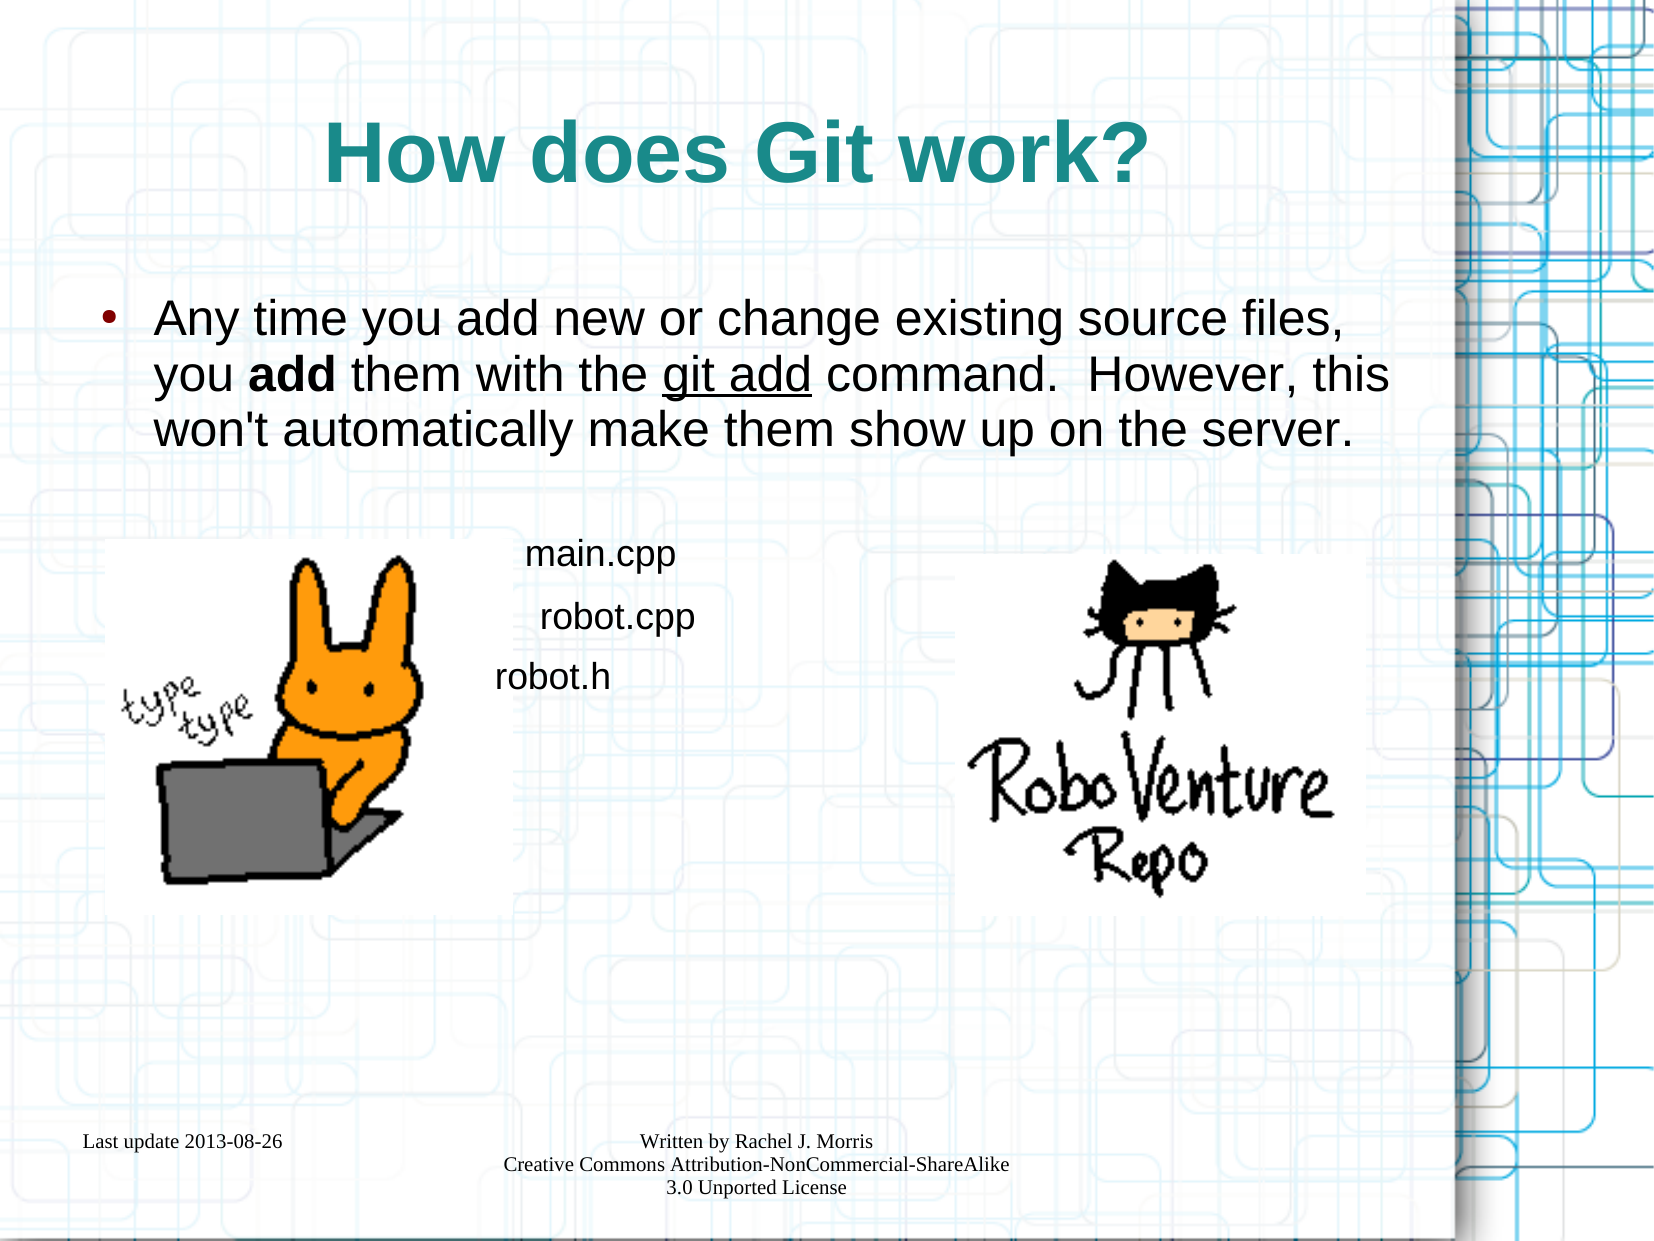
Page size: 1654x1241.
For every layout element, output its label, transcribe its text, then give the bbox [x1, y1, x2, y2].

text_box main.cpp [510, 525, 766, 582]
list Any time you add new or change existing source files, you add them with the git add command. However, this won't automatically make them show up on the server. [82, 290, 1418, 481]
title How does Git work? [59, 49, 1418, 257]
picture [0, 0, 1654, 1241]
text_box robot.cpp [525, 588, 781, 646]
text_box robot.h [480, 648, 736, 706]
